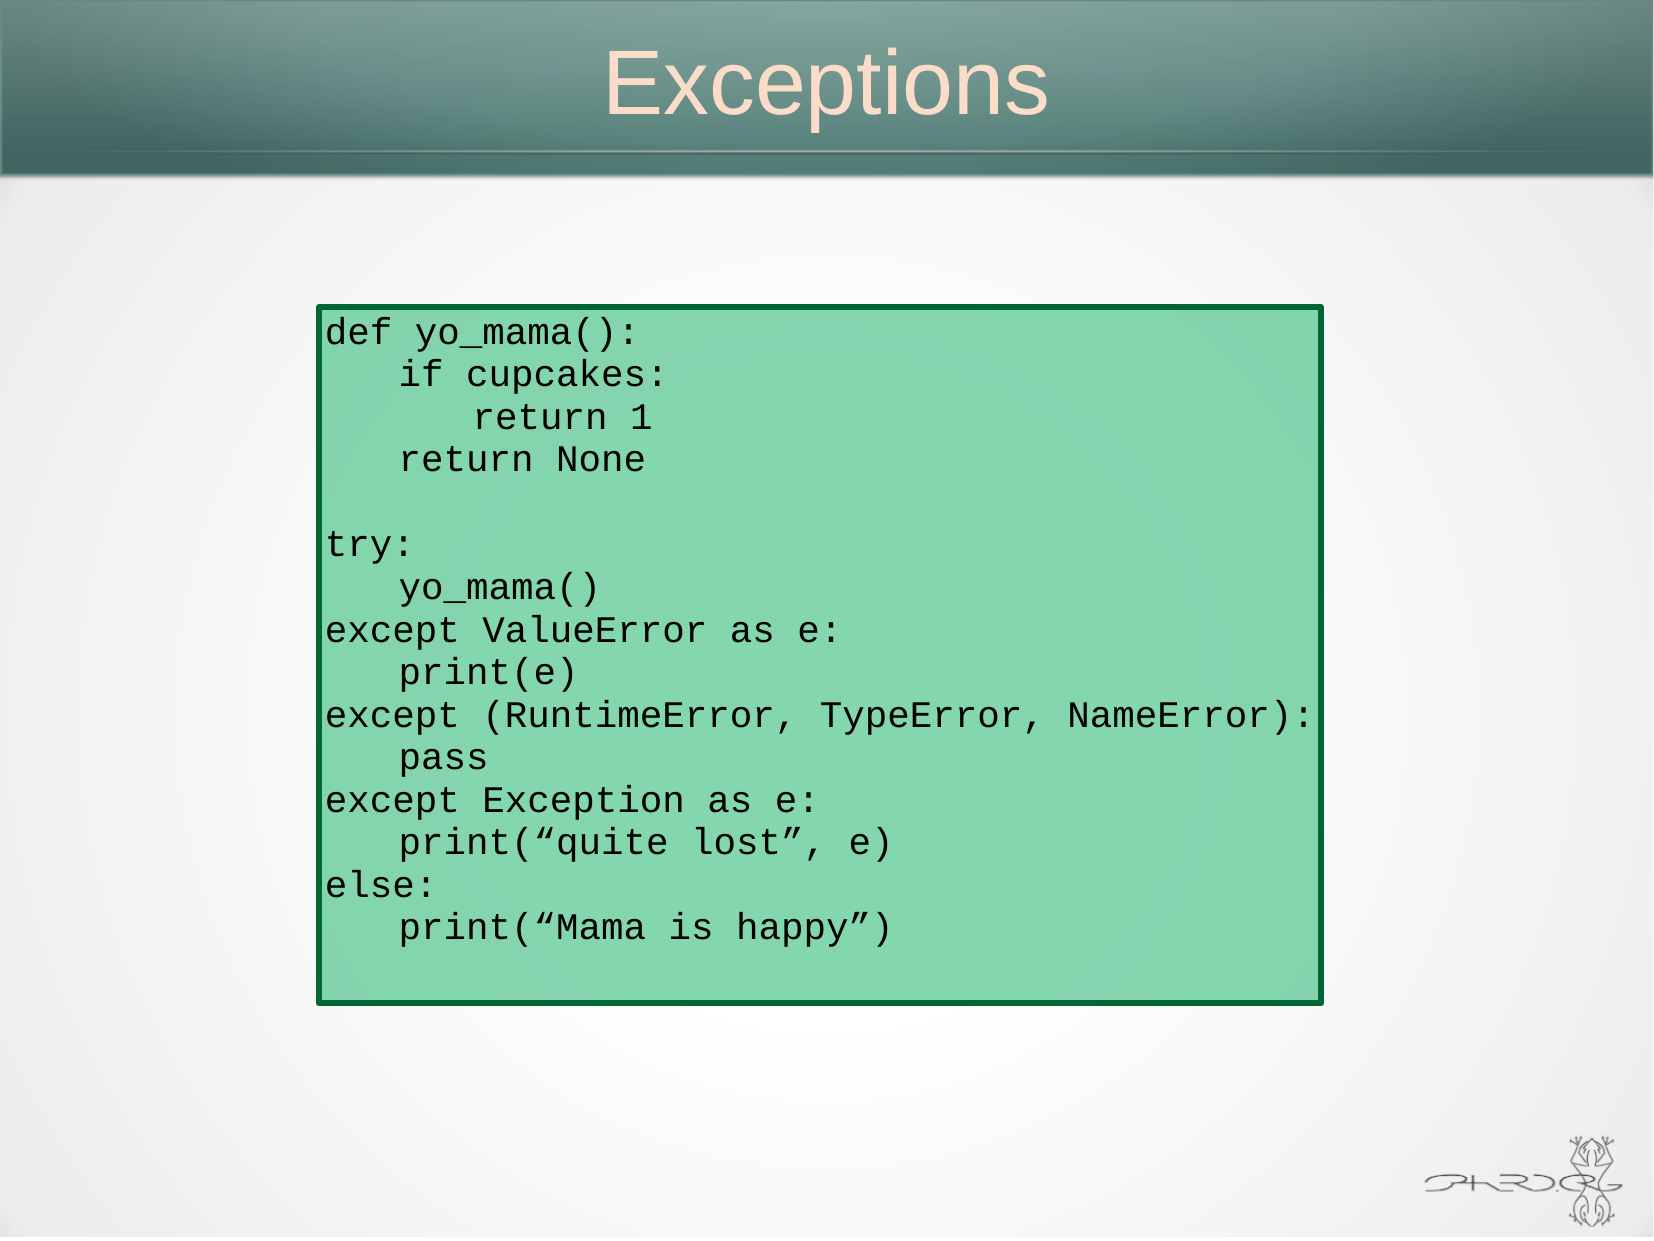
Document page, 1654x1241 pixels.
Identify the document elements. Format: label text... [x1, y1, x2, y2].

title Exceptions [82, 11, 1571, 154]
text_box def yo_mama(): if cupcakes: return 1 return None try: yo_mama() except ValueError as e: print(e) except (RuntimeError, TypeError, NameError): pass except Exception as e: print(“quite lost”, e) else: print(“Mama is happy”) [318, 307, 1322, 1004]
picture [0, 0, 1654, 1237]
